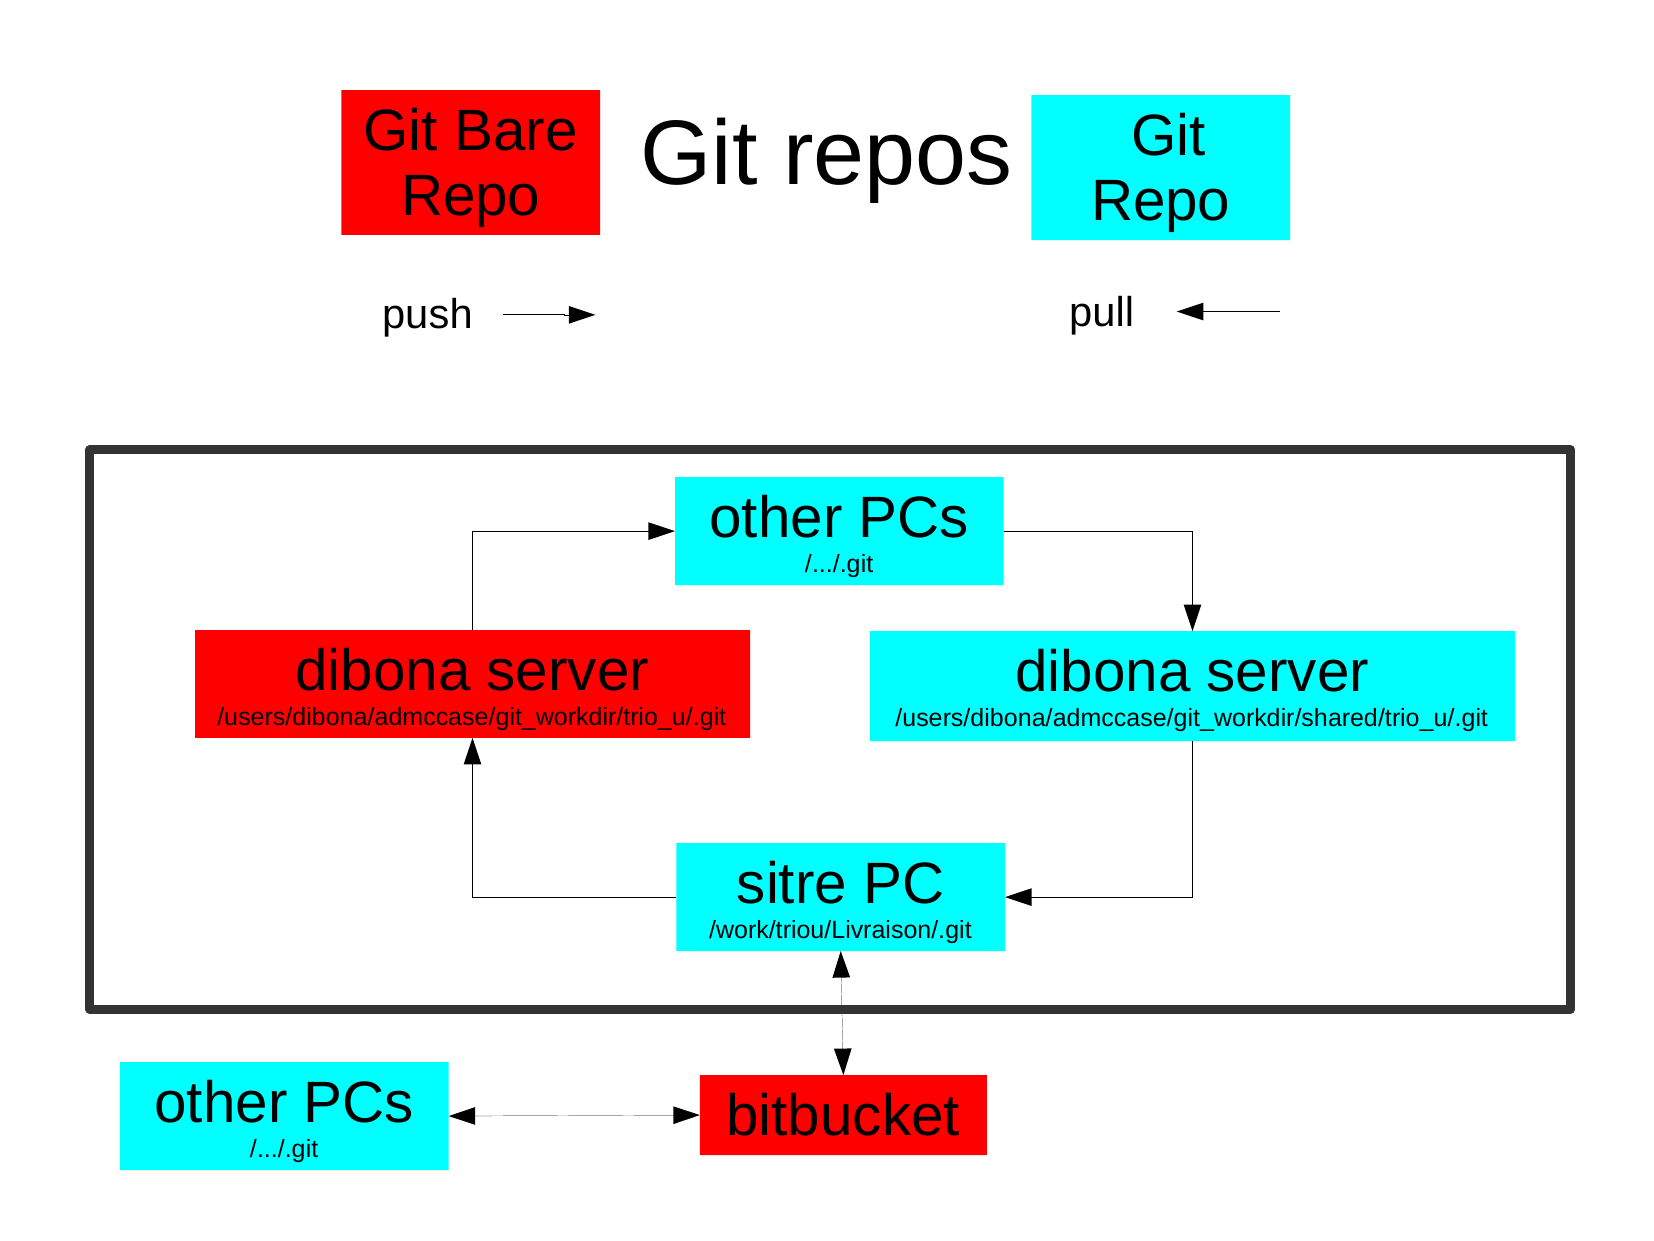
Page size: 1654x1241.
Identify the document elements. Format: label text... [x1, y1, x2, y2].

text_box other PCs /.../.git [675, 477, 1004, 586]
text_box push [352, 283, 503, 346]
text_box bitbucket [699, 1075, 987, 1156]
text_box dibona server /users/dibona/admccase/git_workdir/trio_u/.git [195, 630, 751, 738]
text_box sitre PC /work/triou/Livraison/.git [676, 843, 1006, 952]
title Git repos [82, 49, 1571, 257]
text_box other PCs /.../.git [120, 1062, 449, 1171]
text_box dibona server /users/dibona/admccase/git_workdir/shared/trio_u/.git [870, 631, 1516, 742]
text_box pull [1026, 280, 1177, 343]
text_box Git Repo [1031, 95, 1291, 241]
text_box Git Bare Repo [341, 90, 601, 235]
